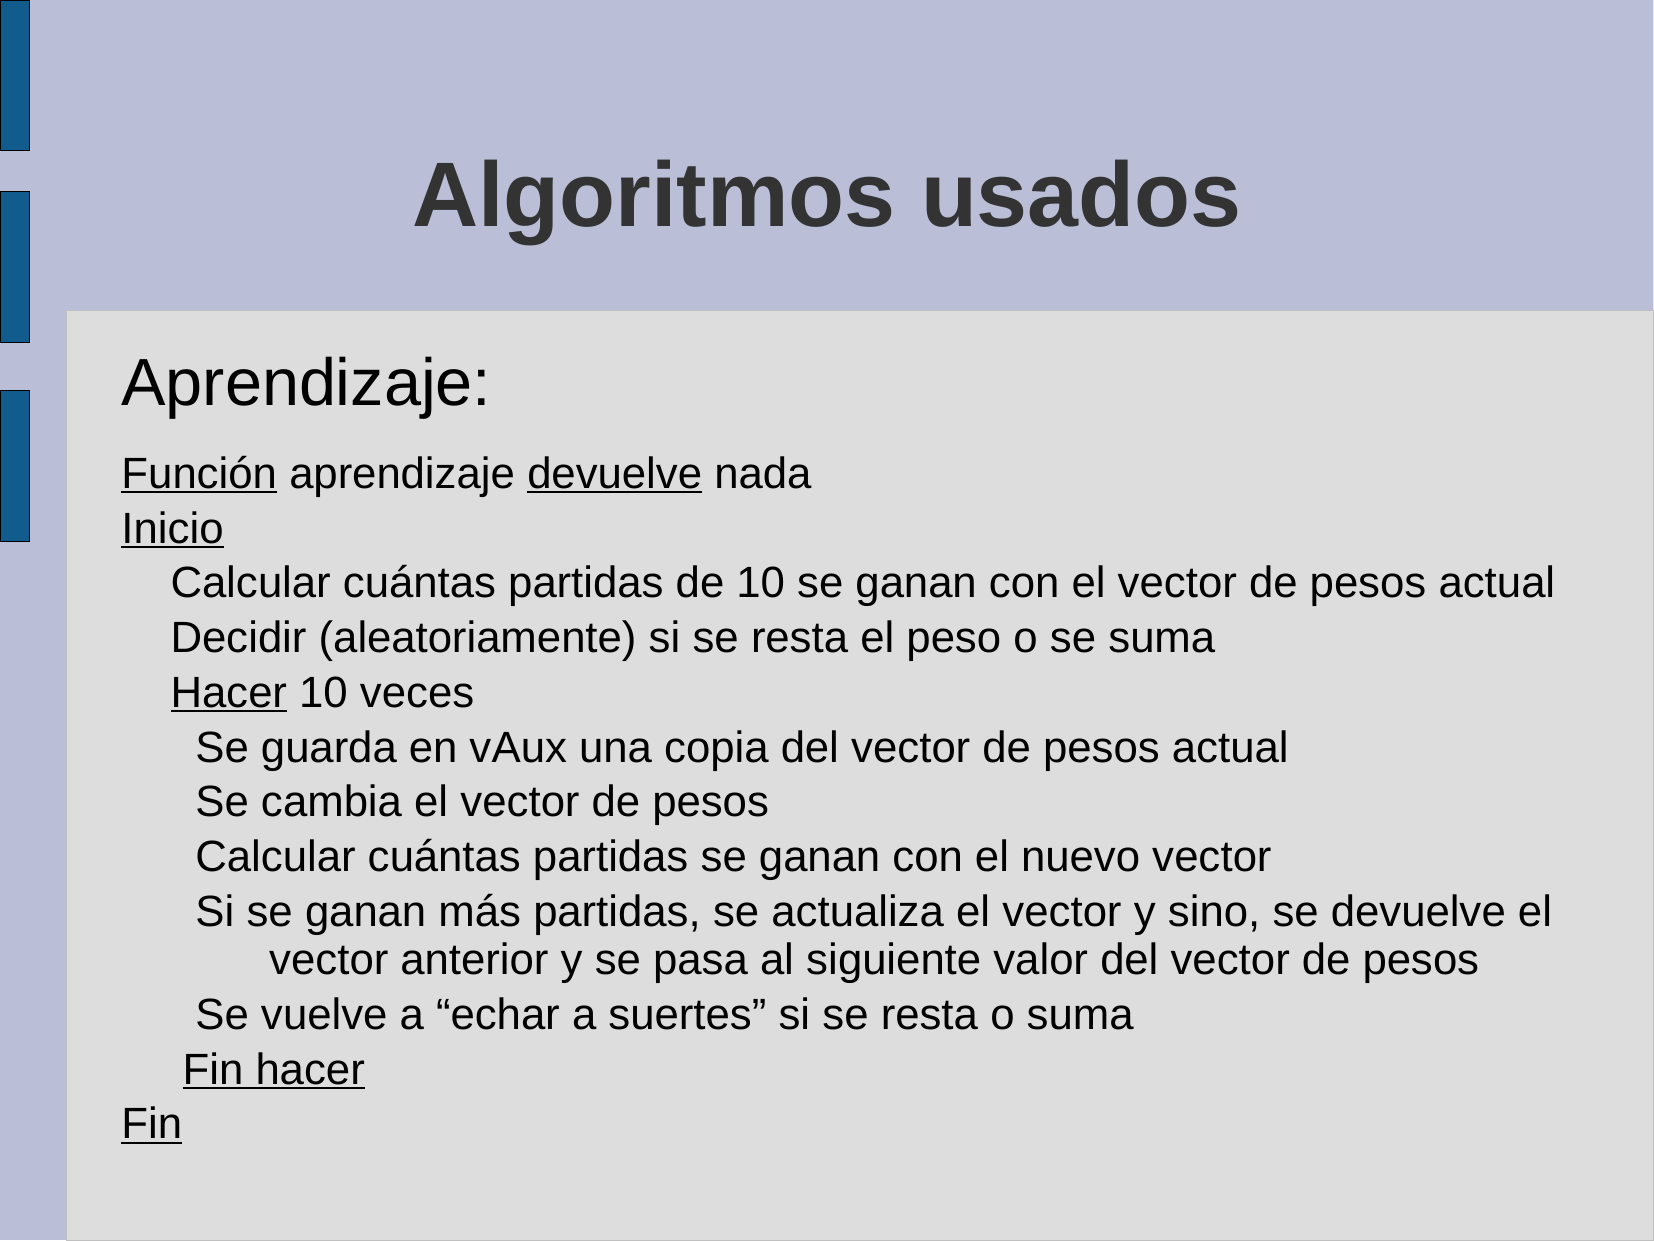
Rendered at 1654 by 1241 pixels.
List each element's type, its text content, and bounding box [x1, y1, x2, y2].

title Algoritmos usados [121, 98, 1534, 291]
list Aprendizaje: Función aprendizaje devuelve nada Inicio Calcular cuántas partidas de 10 se ganan con el vector de pesos actual Decidir (aleatoriamente) si se resta el peso o se suma Hacer 10 veces Se guarda en vAux una copia del vector de pesos actual Se cambia el vector de pesos Calcular cuántas partidas se ganan con el nuevo vector Si se ganan más partidas, se actualiza el vector y sino, se devuelve el vector anterior y se pasa al siguiente valor del vector de pesos Se vuelve a “echar a suertes” si se resta o suma Fin hacer Fin [121, 344, 1595, 1146]
